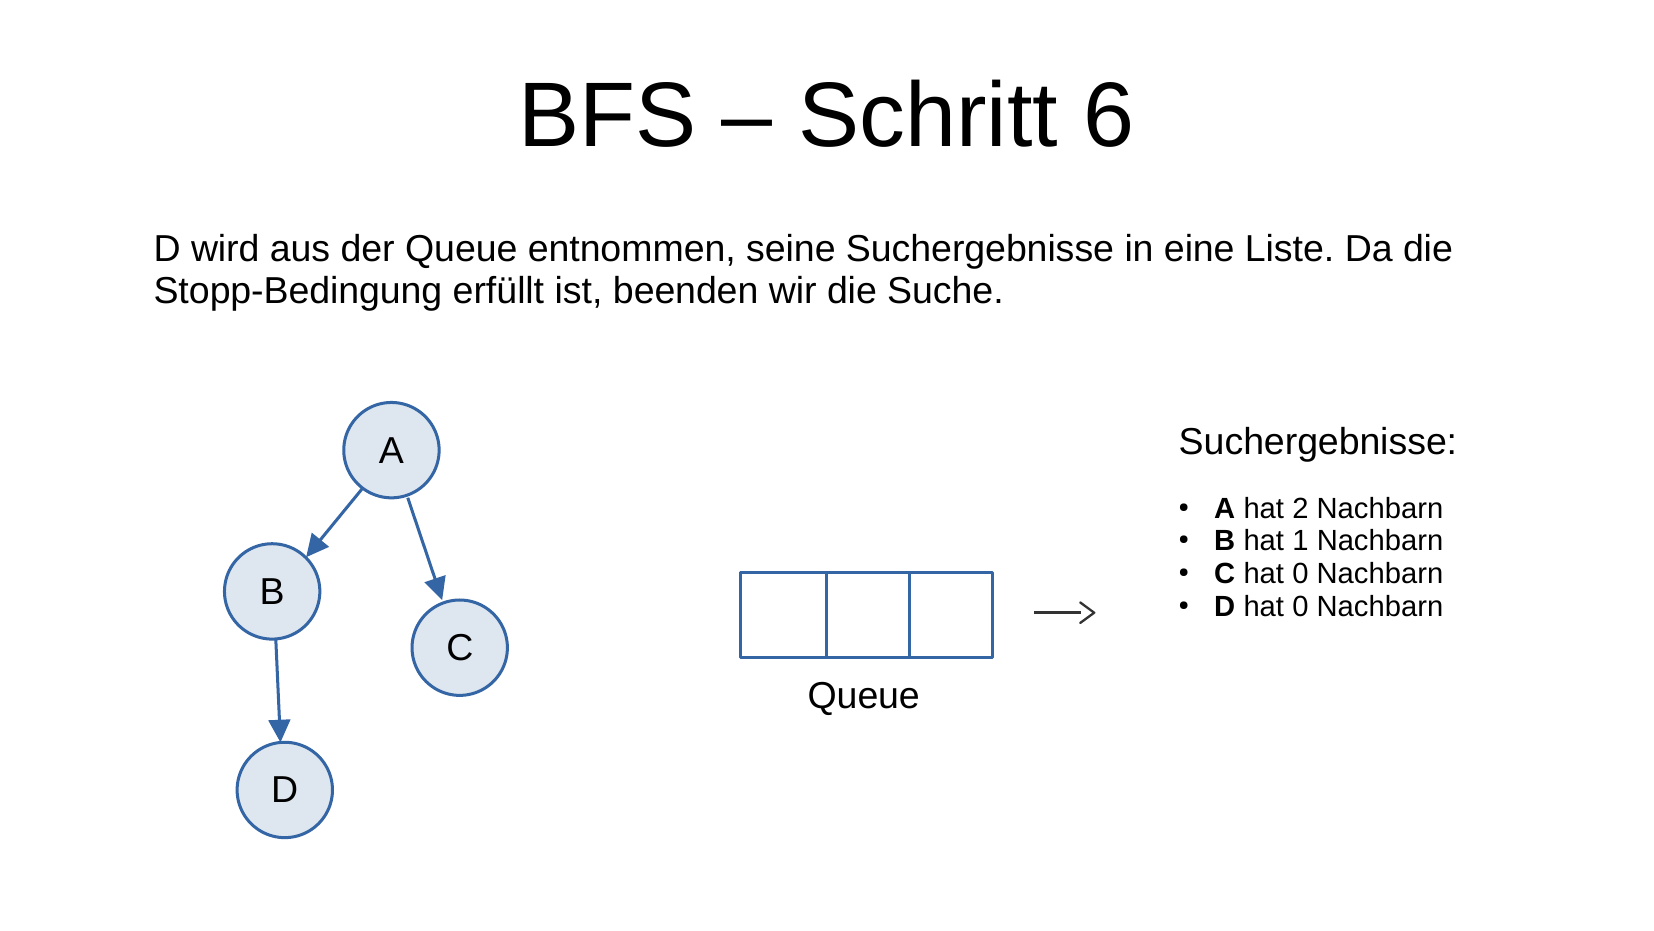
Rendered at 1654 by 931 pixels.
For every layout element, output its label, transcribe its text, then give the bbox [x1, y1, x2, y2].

text_box C [412, 600, 508, 696]
text_box Suchergebnisse: [1164, 413, 1536, 476]
text_box [740, 572, 993, 658]
text_box A [343, 402, 440, 498]
title BFS – Schritt 6 [82, 37, 1571, 193]
text_box D [237, 742, 333, 838]
list D wird aus der Queue entnommen, seine Suchergebnisse in eine Liste. Da die Stopp-Bedingung erfüllt ist, beenden wir die Suche. [82, 227, 1571, 365]
text_box Queue [792, 667, 938, 730]
text_box A hat 2 Nachbarn B hat 1 Nachbarn C hat 0 Nachbarn D hat 0 Nachbarn [1164, 484, 1497, 646]
text_box B [224, 543, 320, 640]
